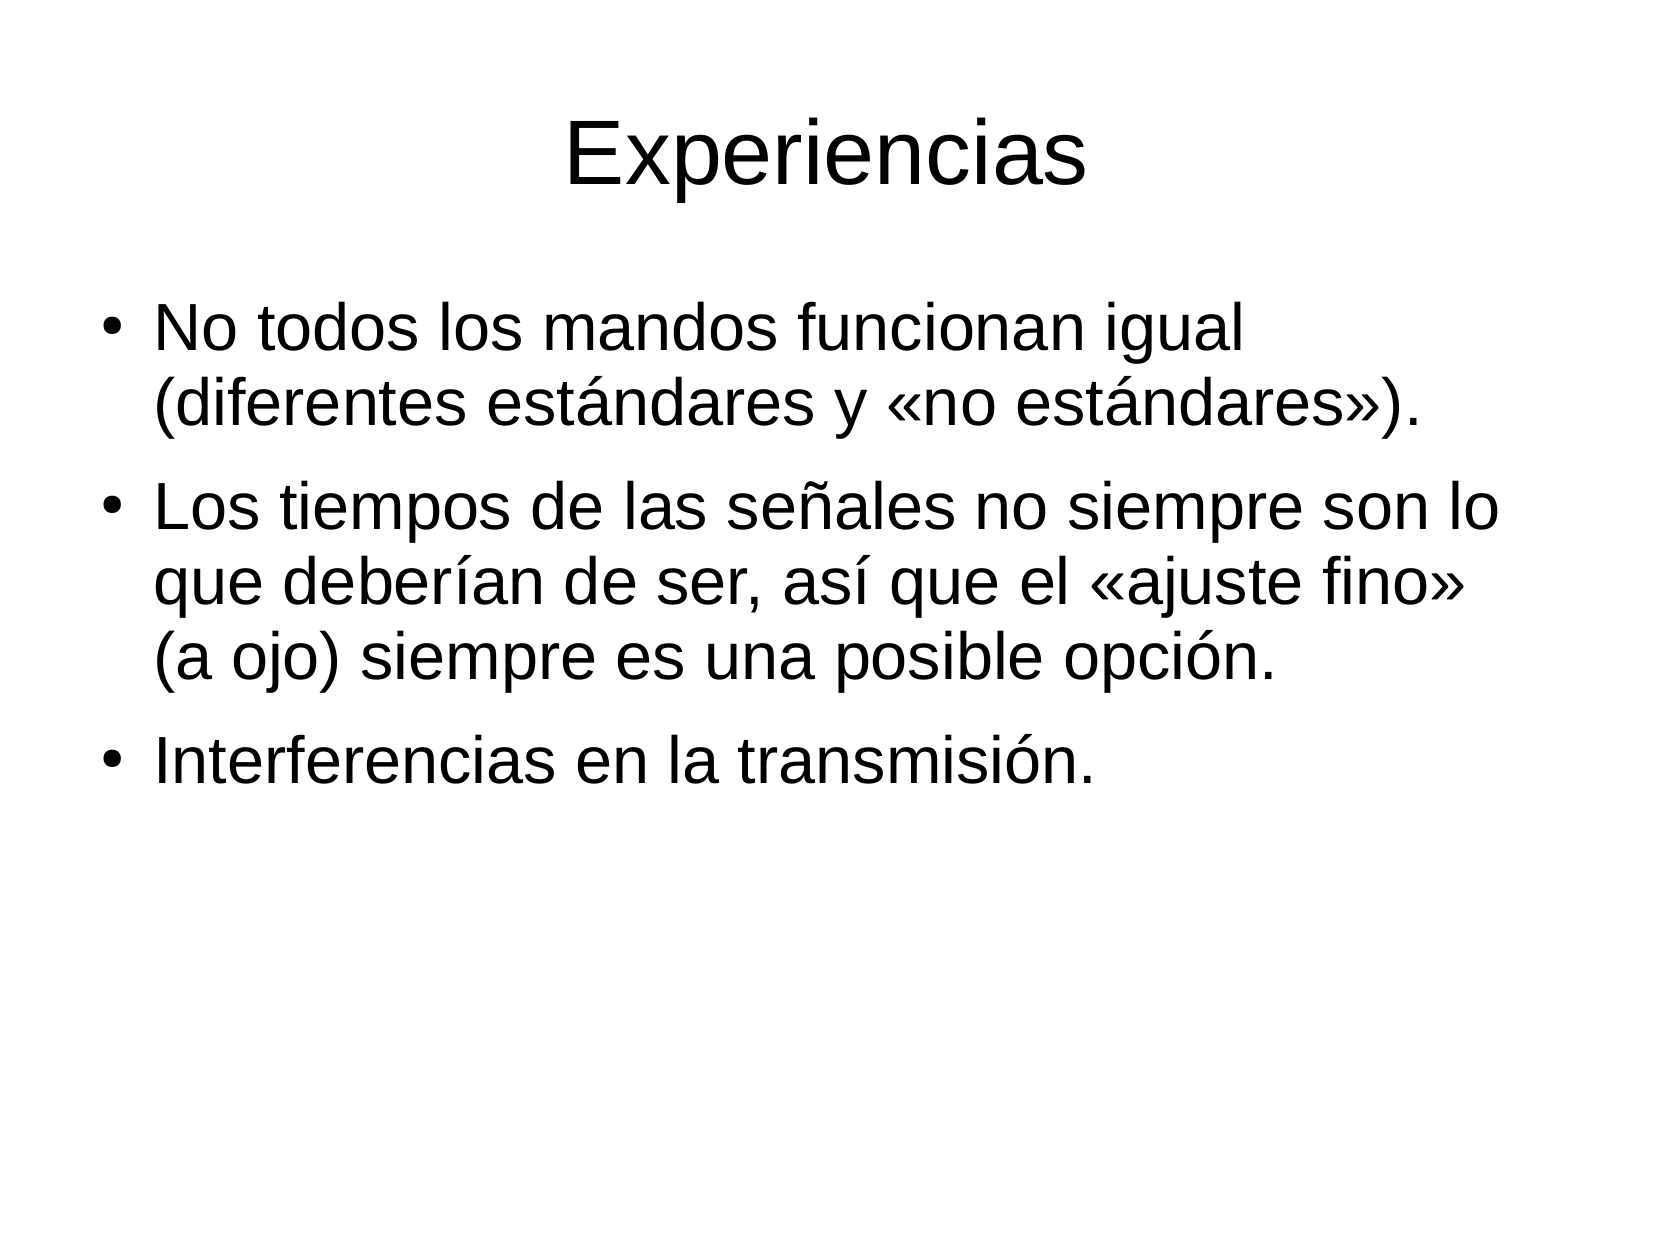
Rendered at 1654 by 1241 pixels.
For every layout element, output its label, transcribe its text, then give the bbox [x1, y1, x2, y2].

list No todos los mandos funcionan igual (diferentes estándares y «no estándares»). Los tiempos de las señales no siempre son lo que deberían de ser, así que el «ajuste fino» (a ojo) siempre es una posible opción. Interferencias en la transmisión. [82, 290, 1571, 1094]
title Experiencias [82, 56, 1571, 250]
